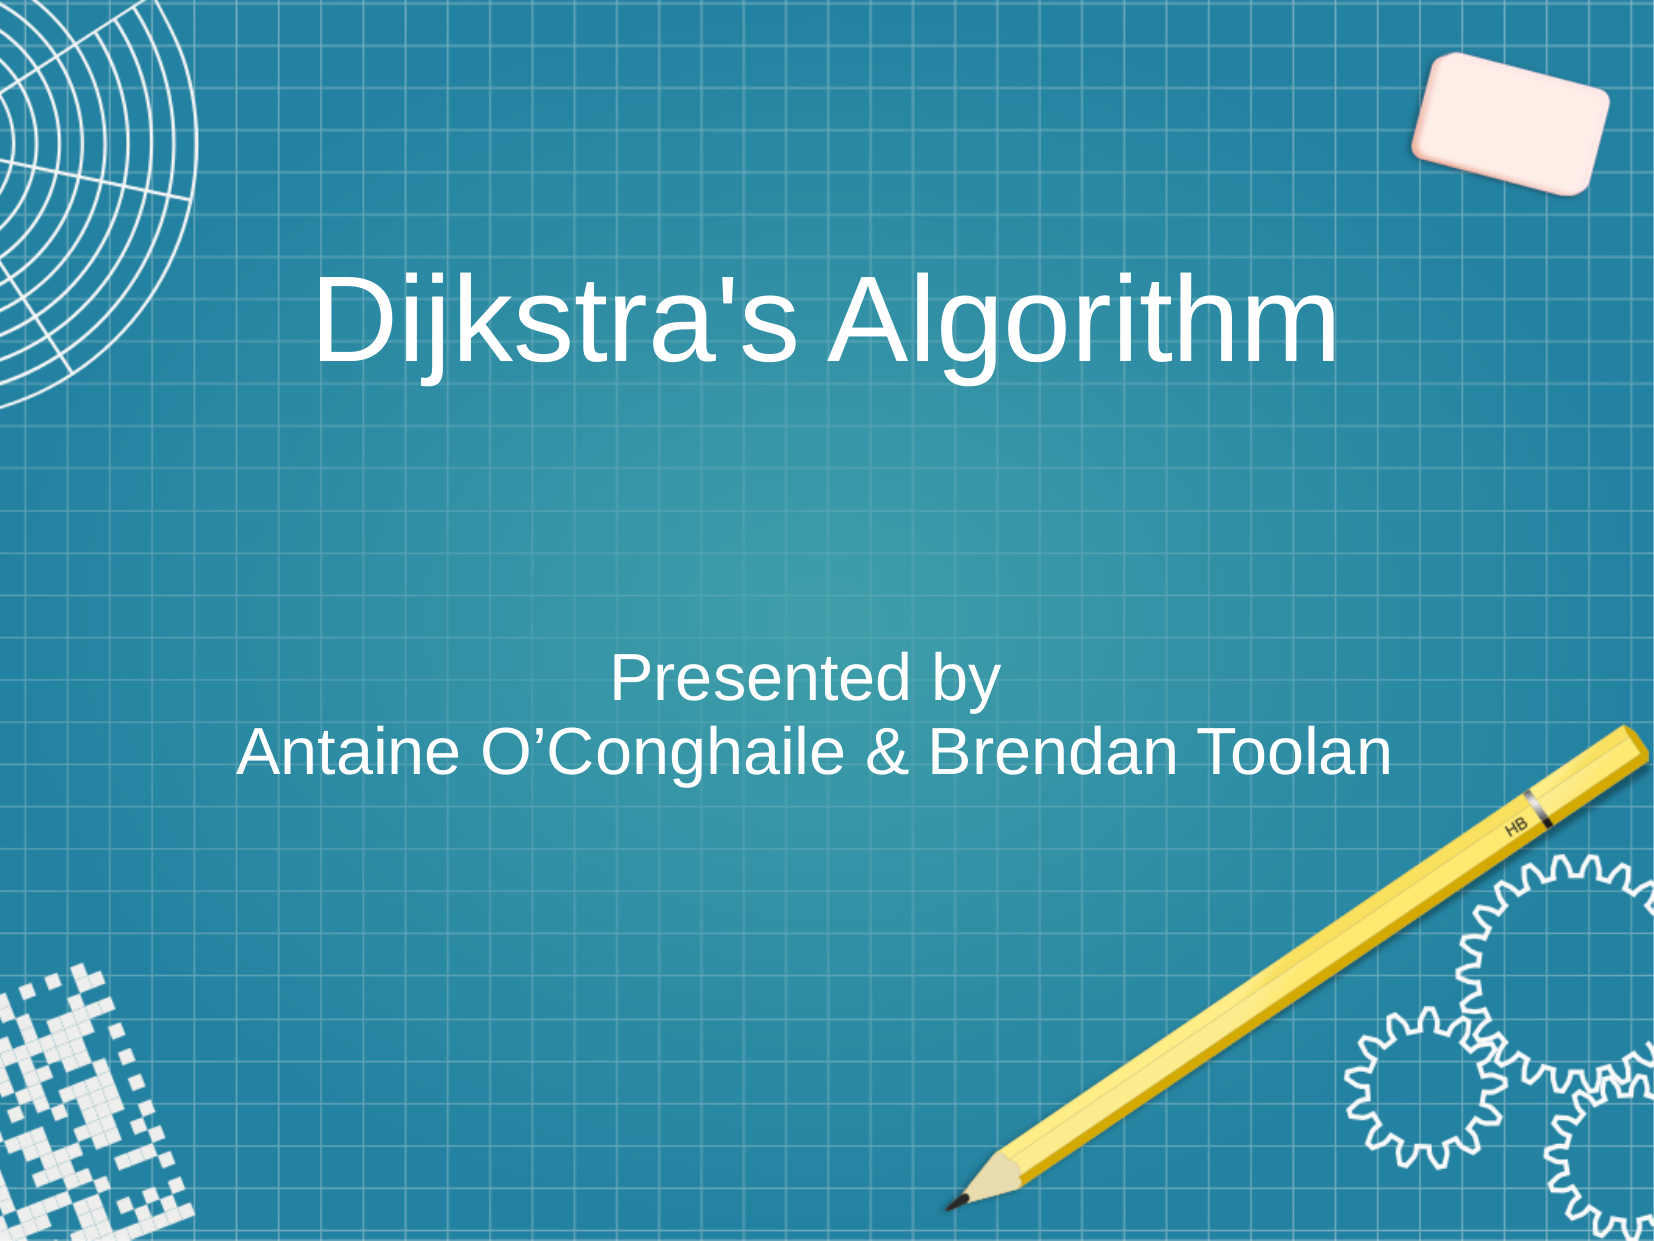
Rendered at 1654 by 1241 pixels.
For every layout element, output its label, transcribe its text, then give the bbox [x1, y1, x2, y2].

subtitle Presented by Antaine O’Conghaile & Brendan Toolan [70, 413, 1559, 1016]
title Dijkstra's Algorithm [82, 177, 1571, 461]
picture [0, 0, 1654, 1241]
